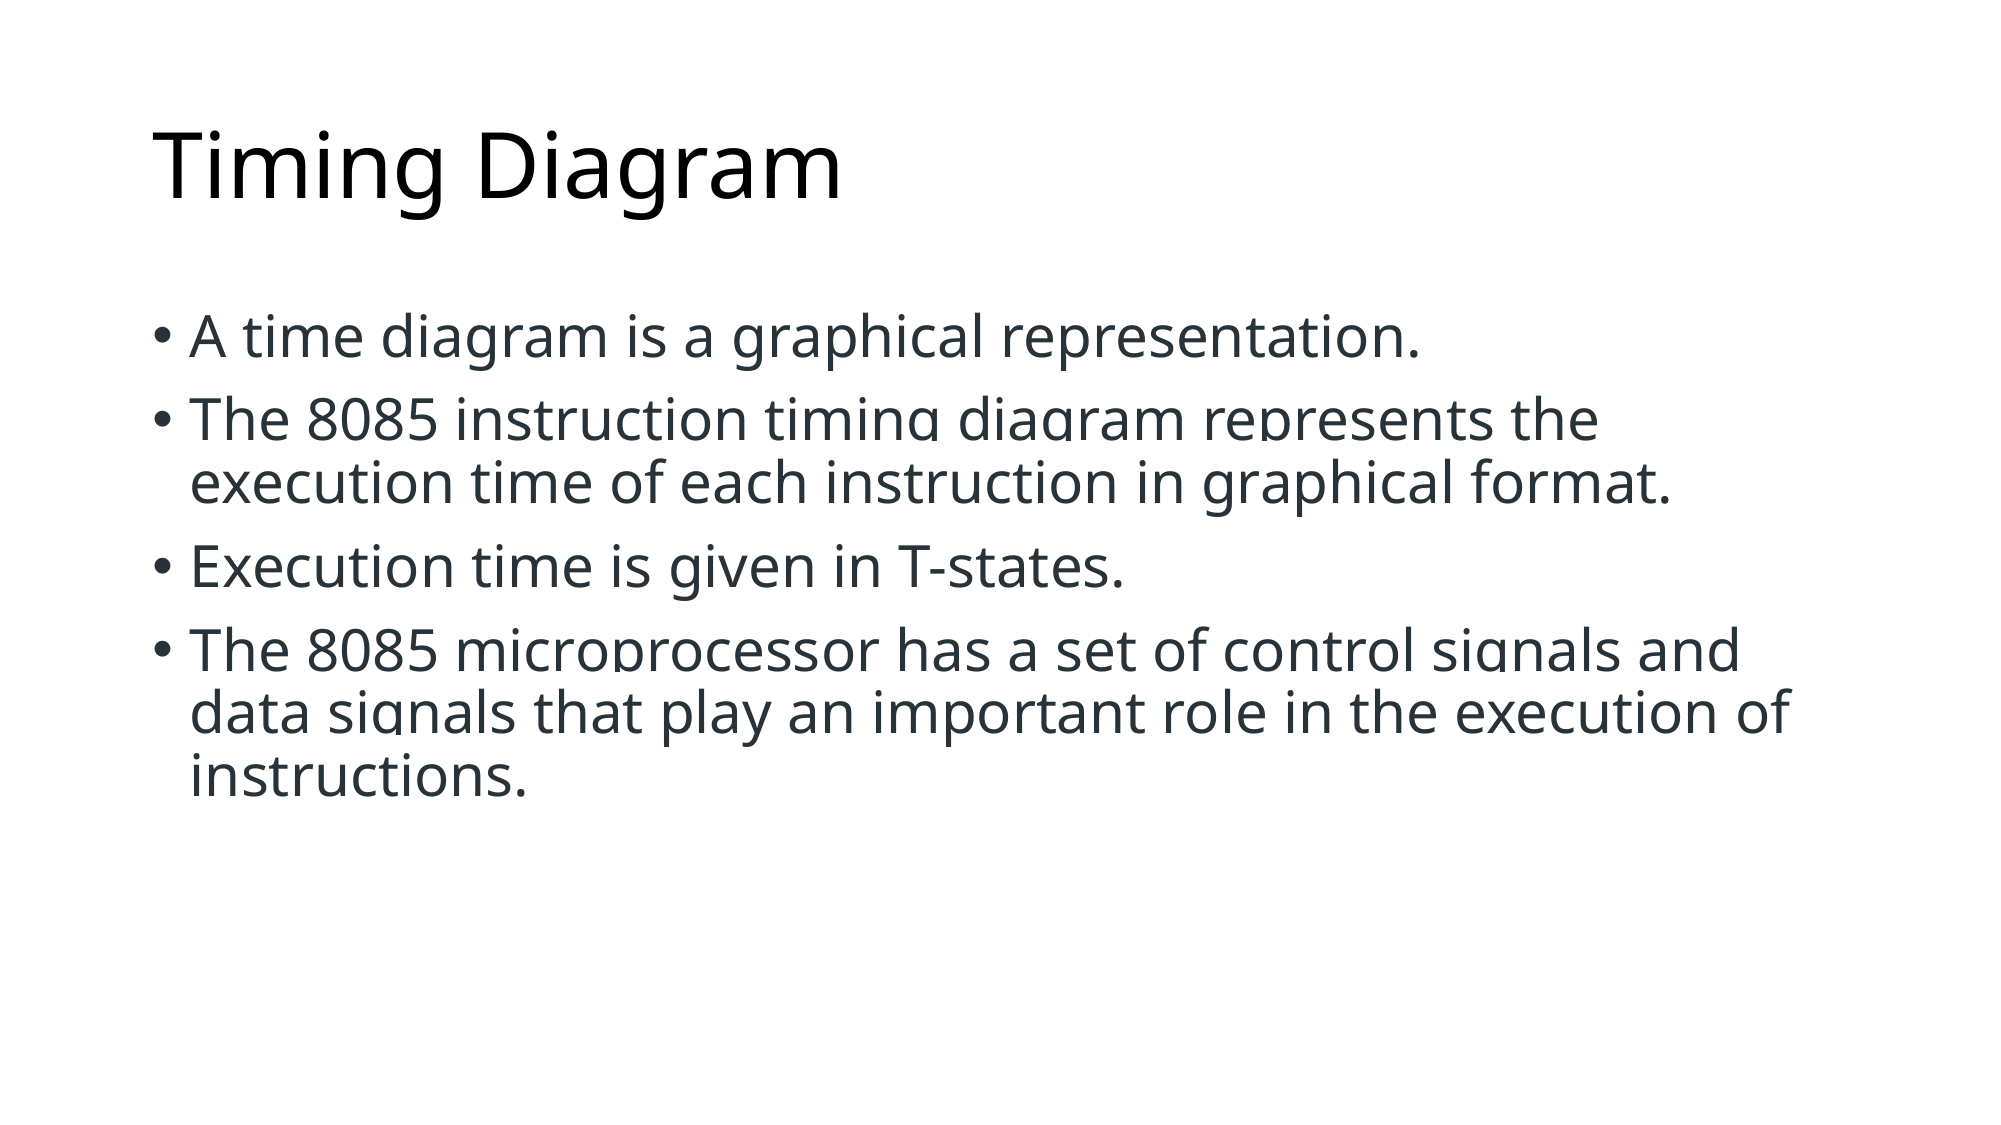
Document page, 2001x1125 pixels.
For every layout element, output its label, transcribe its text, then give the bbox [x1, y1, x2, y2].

title Timing Diagram [137, 59, 1863, 278]
list A time diagram is a graphical representation. The 8085 instruction timing diagram represents the execution time of each instruction in graphical format. Execution time is given in T-states. The 8085 microprocessor has a set of control signals and data signals that play an important role in the execution of instructions. [137, 299, 1863, 1014]
